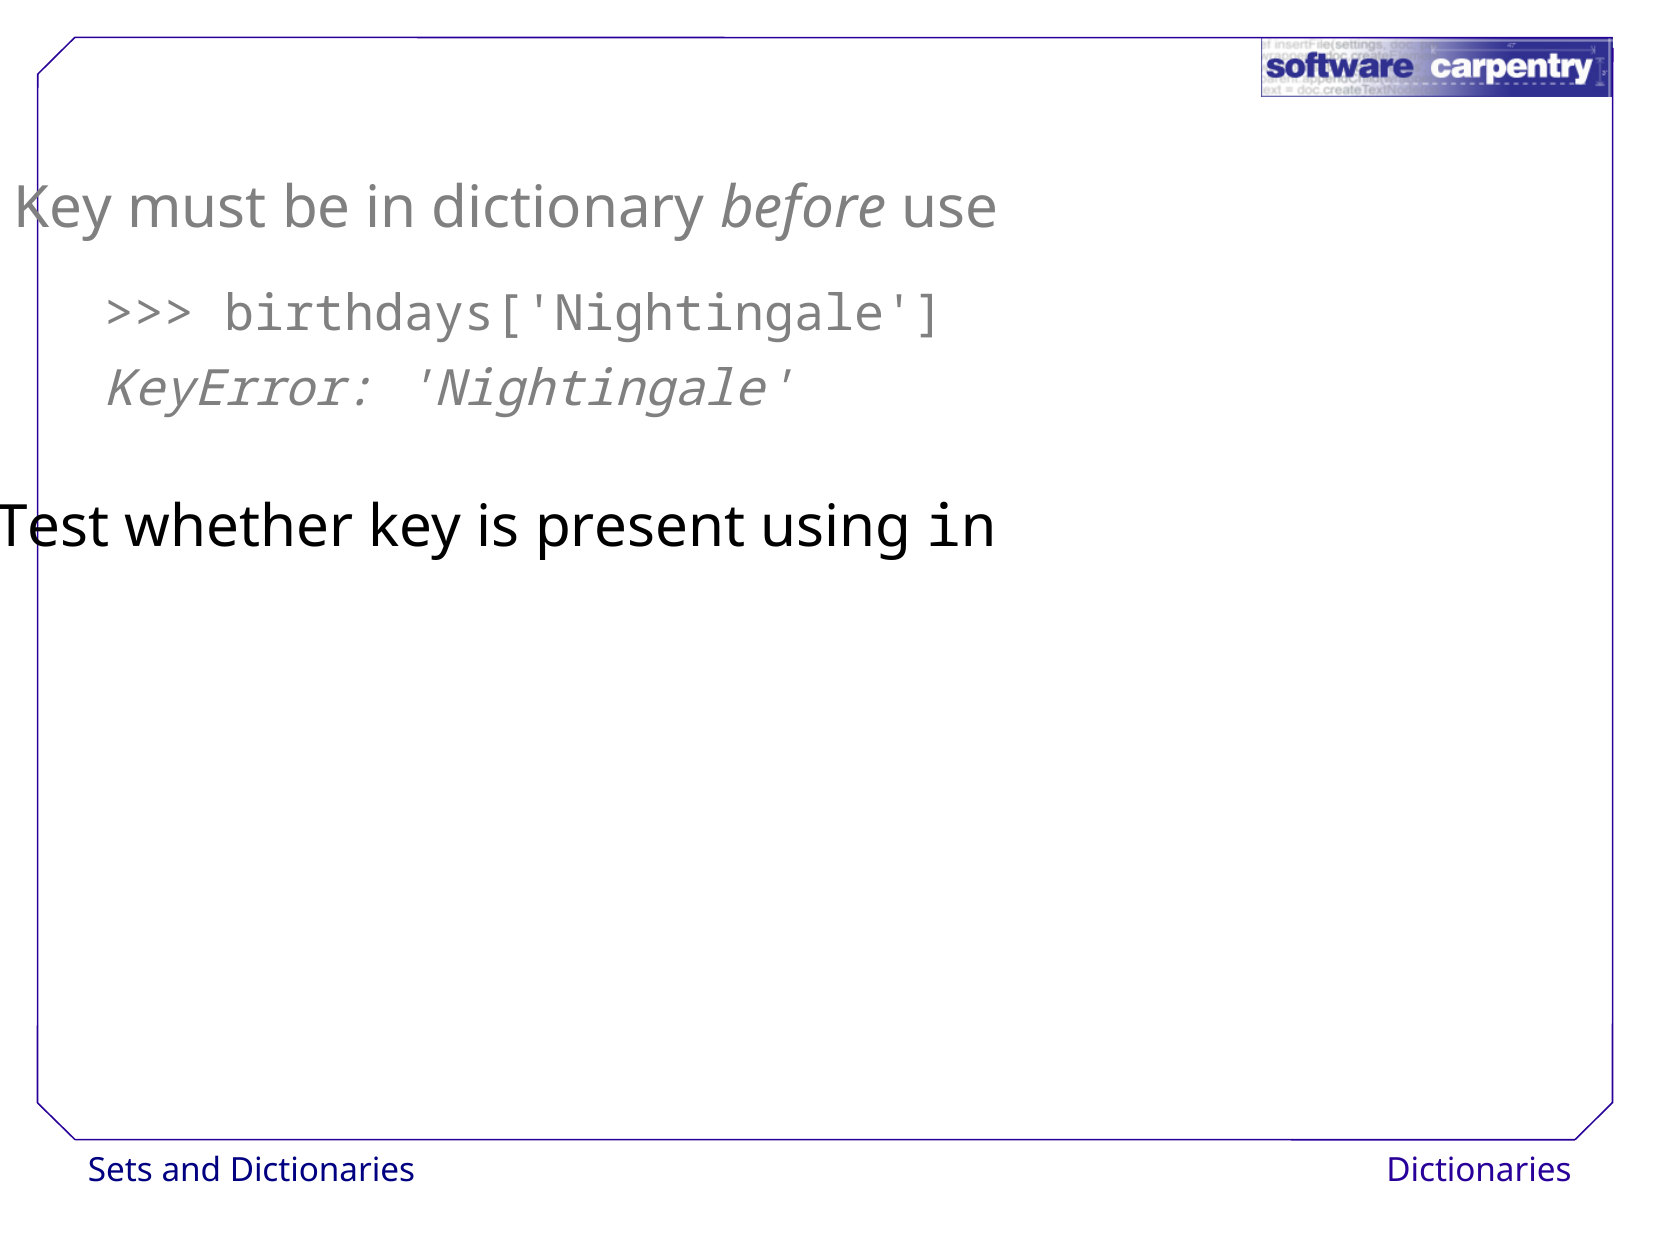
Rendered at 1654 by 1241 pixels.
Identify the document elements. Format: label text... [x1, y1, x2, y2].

picture [1261, 39, 1613, 97]
text_box >>> birthdays['Nightingale'] KeyError: 'Nightingale' [89, 257, 1512, 421]
text_box Test whether key is present using in [0, 445, 1162, 566]
text_box Key must be in dictionary before use [0, 126, 1164, 248]
